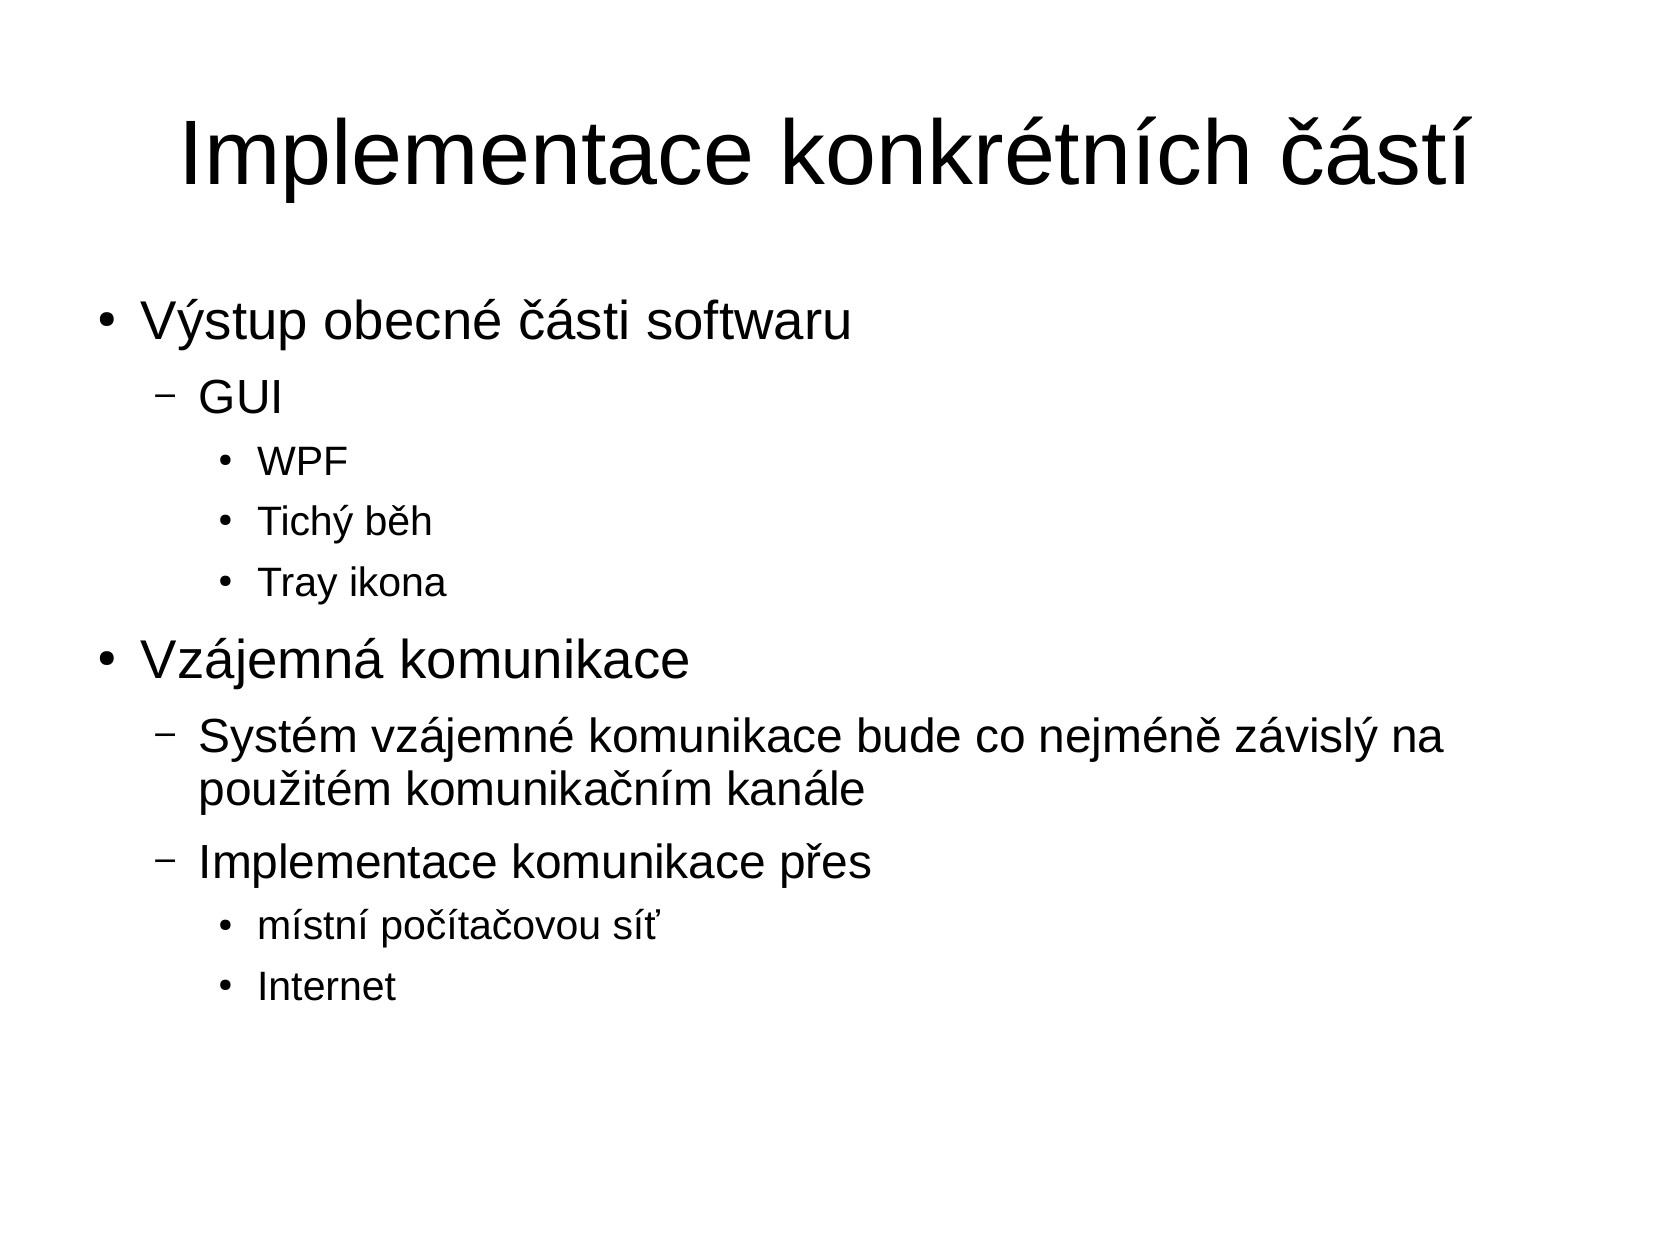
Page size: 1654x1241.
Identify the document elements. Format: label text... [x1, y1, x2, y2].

title Implementace konkrétních částí [82, 49, 1571, 257]
list Výstup obecné části softwaru GUI WPF Tichý běh Tray ikona Vzájemná komunikace Systém vzájemné komunikace bude co nejméně závislý na použitém komunikačním kanále Implementace komunikace přes místní počítačovou síť Internet [82, 290, 1571, 1010]
